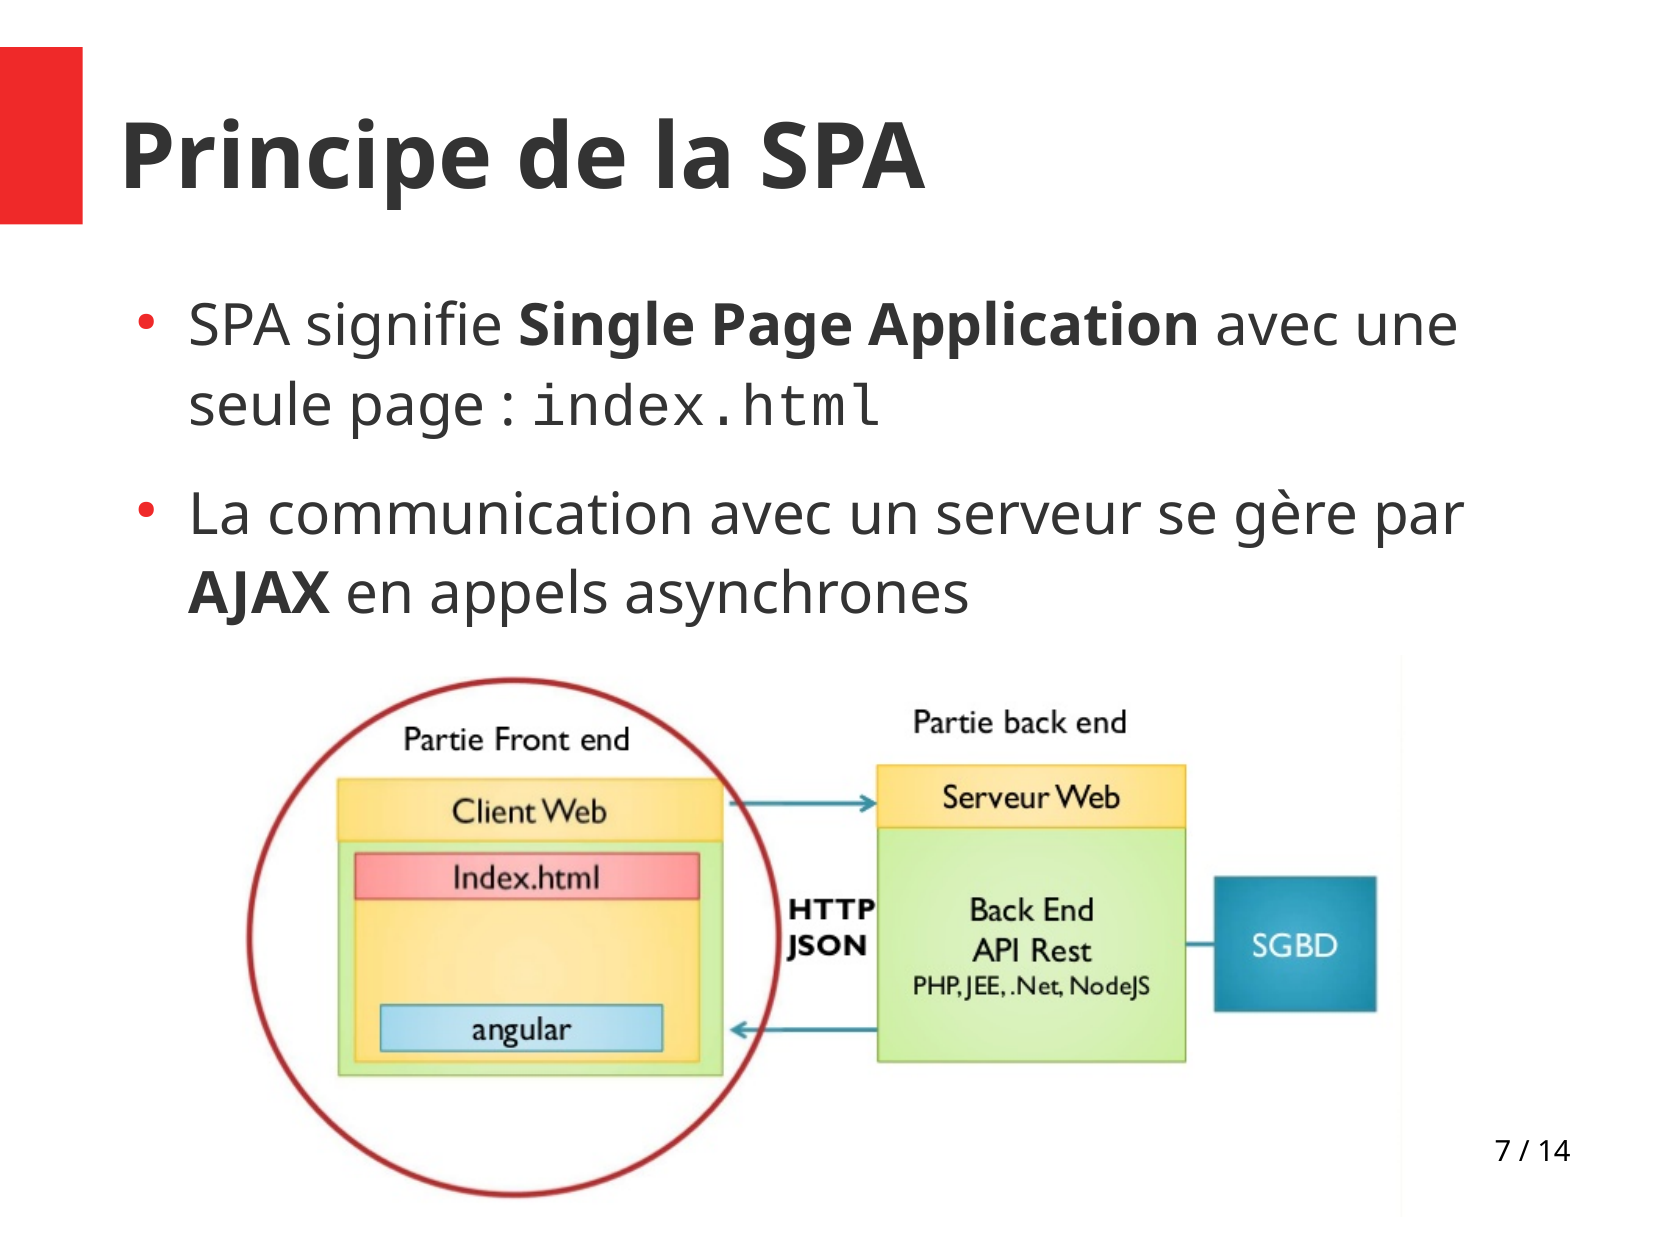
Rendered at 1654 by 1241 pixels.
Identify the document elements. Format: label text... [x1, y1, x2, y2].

picture [216, 655, 1418, 1217]
title Principe de la SPA [118, 49, 1571, 257]
list SPA signifie Single Page Application avec une seule page : index.html La communication avec un serveur se gère par AJAX en appels asynchrones [118, 283, 1536, 591]
